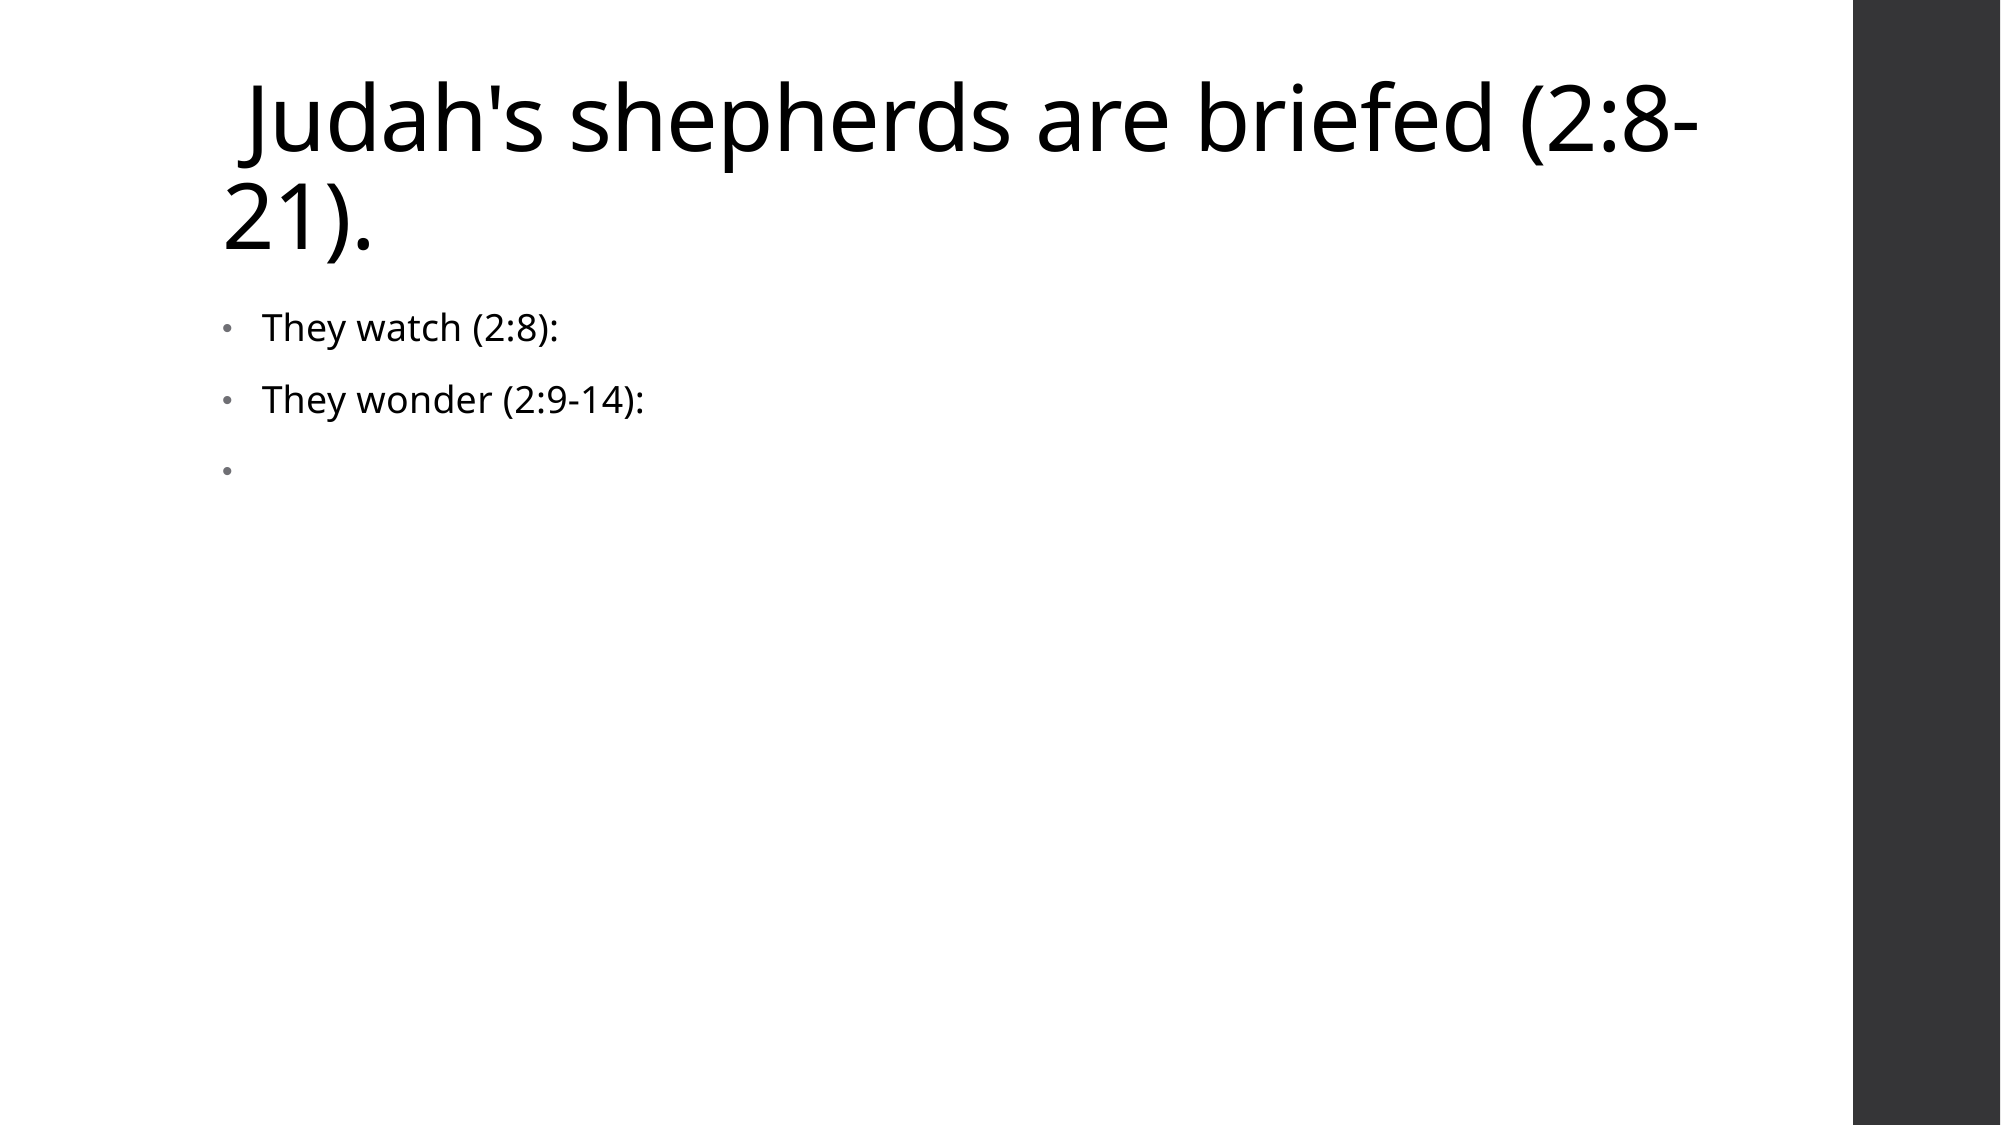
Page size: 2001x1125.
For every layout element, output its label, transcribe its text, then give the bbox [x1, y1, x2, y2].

list They watch (2:8): They wonder (2:9-14): [206, 299, 1617, 1014]
title Judah's shepherds are briefed (2:8-21). [206, 60, 1797, 278]
